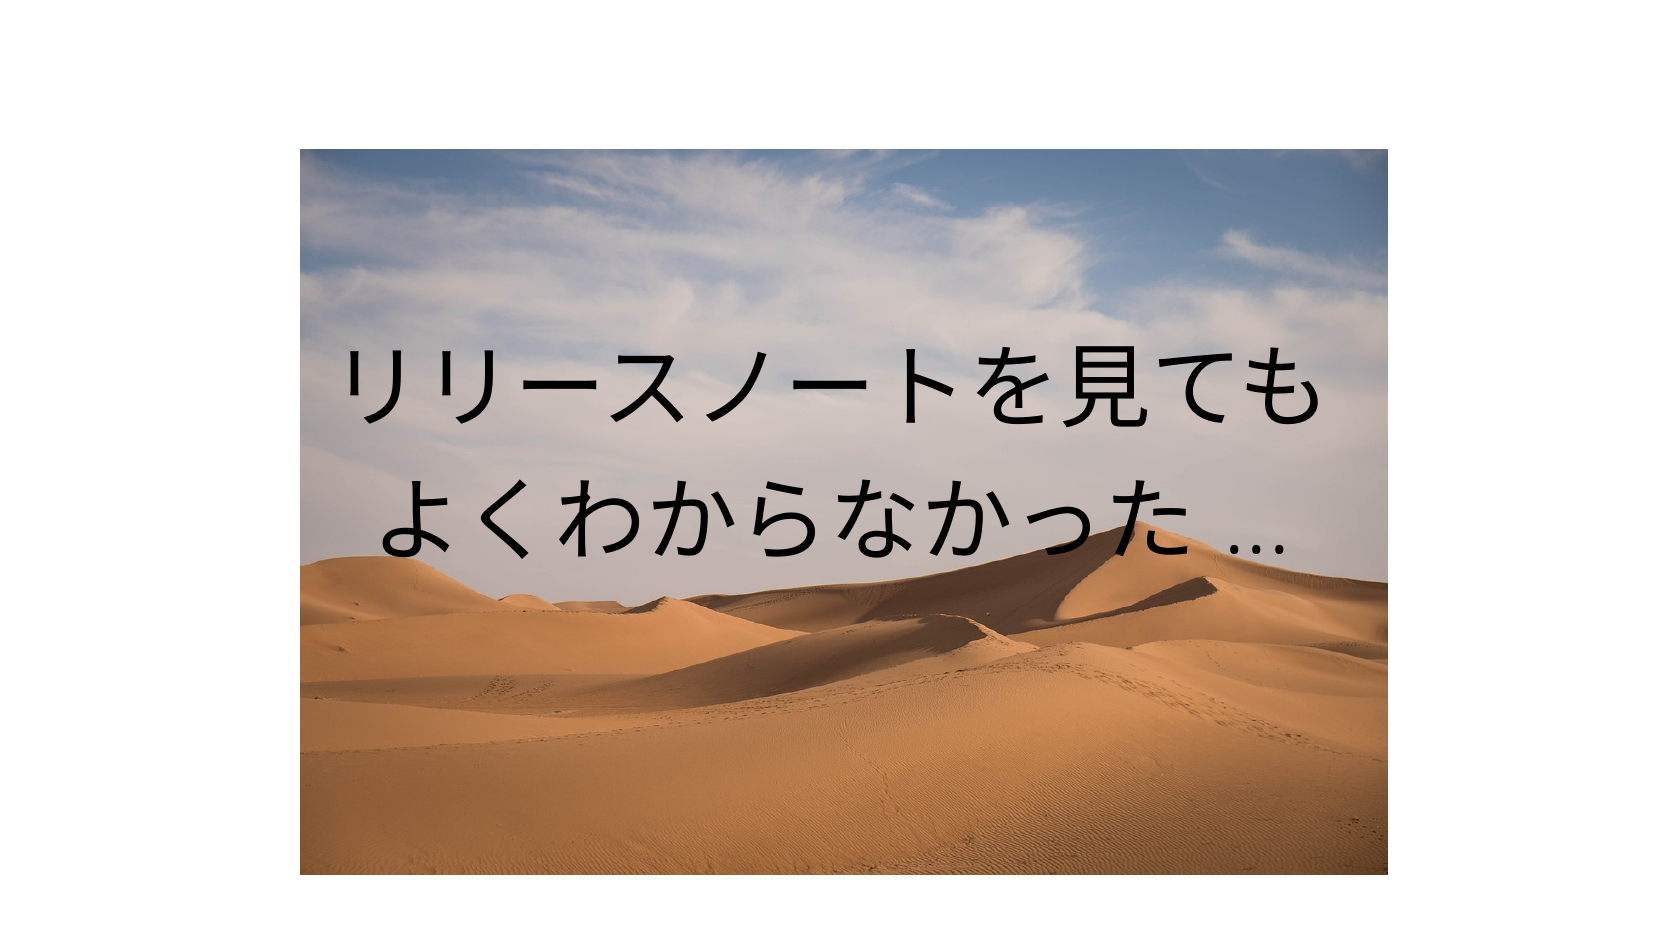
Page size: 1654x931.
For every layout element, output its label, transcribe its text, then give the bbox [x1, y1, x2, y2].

picture [300, 581, 1388, 875]
title リリースノートを見ても よくわからなかった... [86, 314, 1576, 581]
picture [300, 149, 1388, 314]
